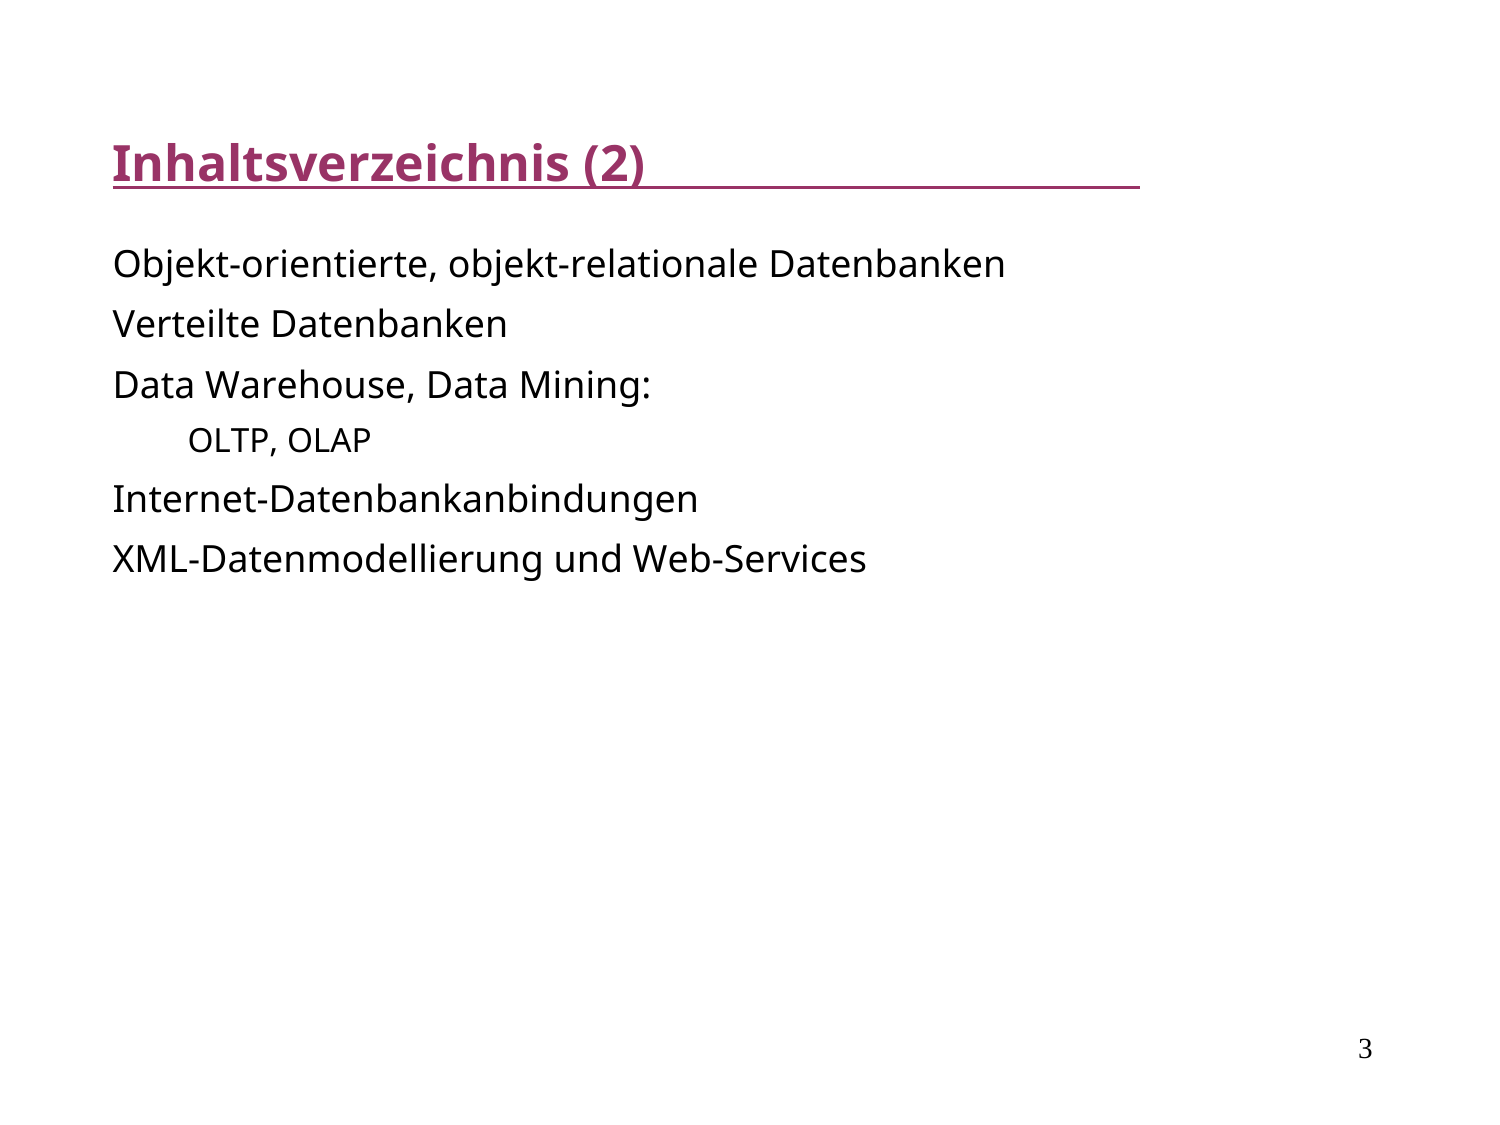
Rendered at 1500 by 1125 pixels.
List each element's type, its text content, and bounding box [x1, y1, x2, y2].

title Inhaltsverzeichnis (2) [112, 99, 1388, 226]
list Objekt-orientierte, objekt-relationale Datenbanken Verteilte Datenbanken Data Warehouse, Data Mining: OLTP, OLAP Internet-Datenbankanbindungen XML-Datenmodellierung und Web-Services [112, 237, 1388, 1001]
